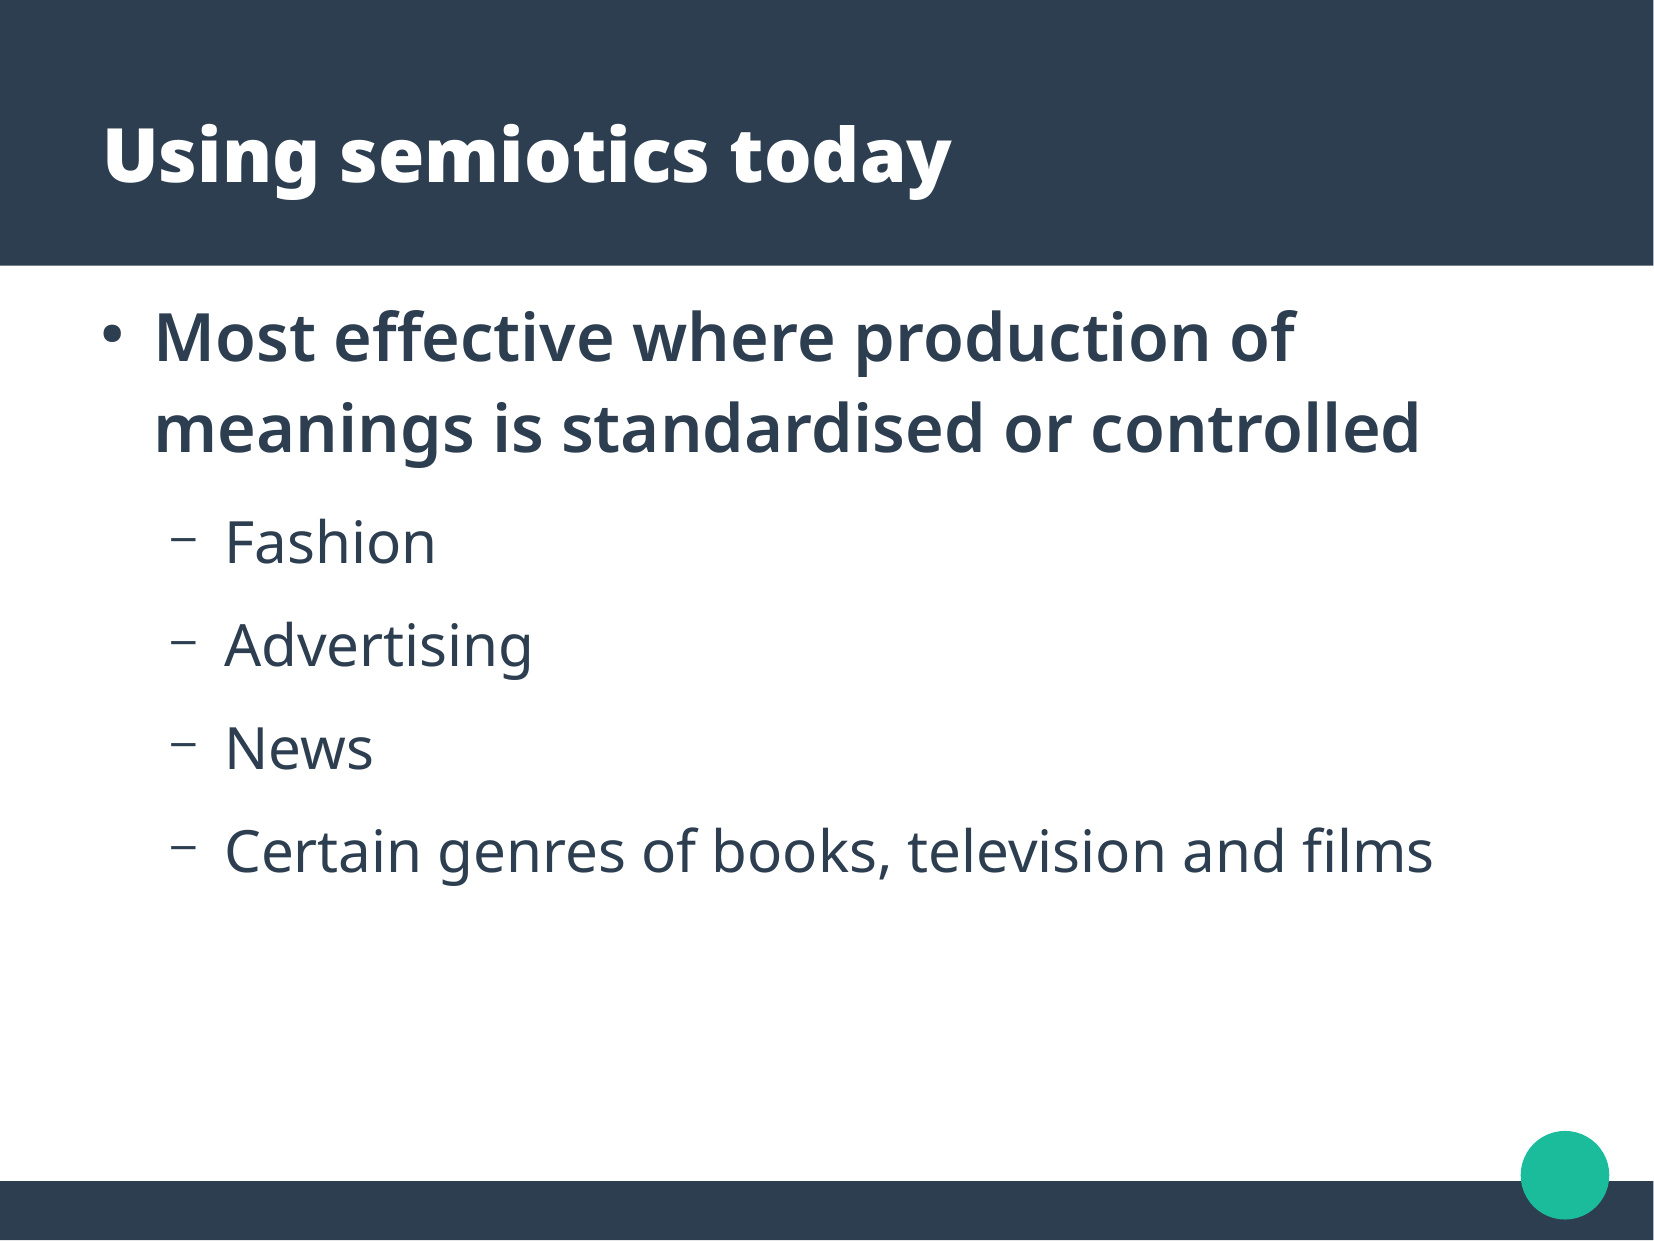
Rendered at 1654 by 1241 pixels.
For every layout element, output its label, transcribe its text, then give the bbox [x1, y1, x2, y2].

list Most effective where production of meanings is standardised or controlled Fashion Advertising News Certain genres of books, television and films [82, 290, 1571, 1010]
title Using semiotics today [82, 49, 1571, 257]
